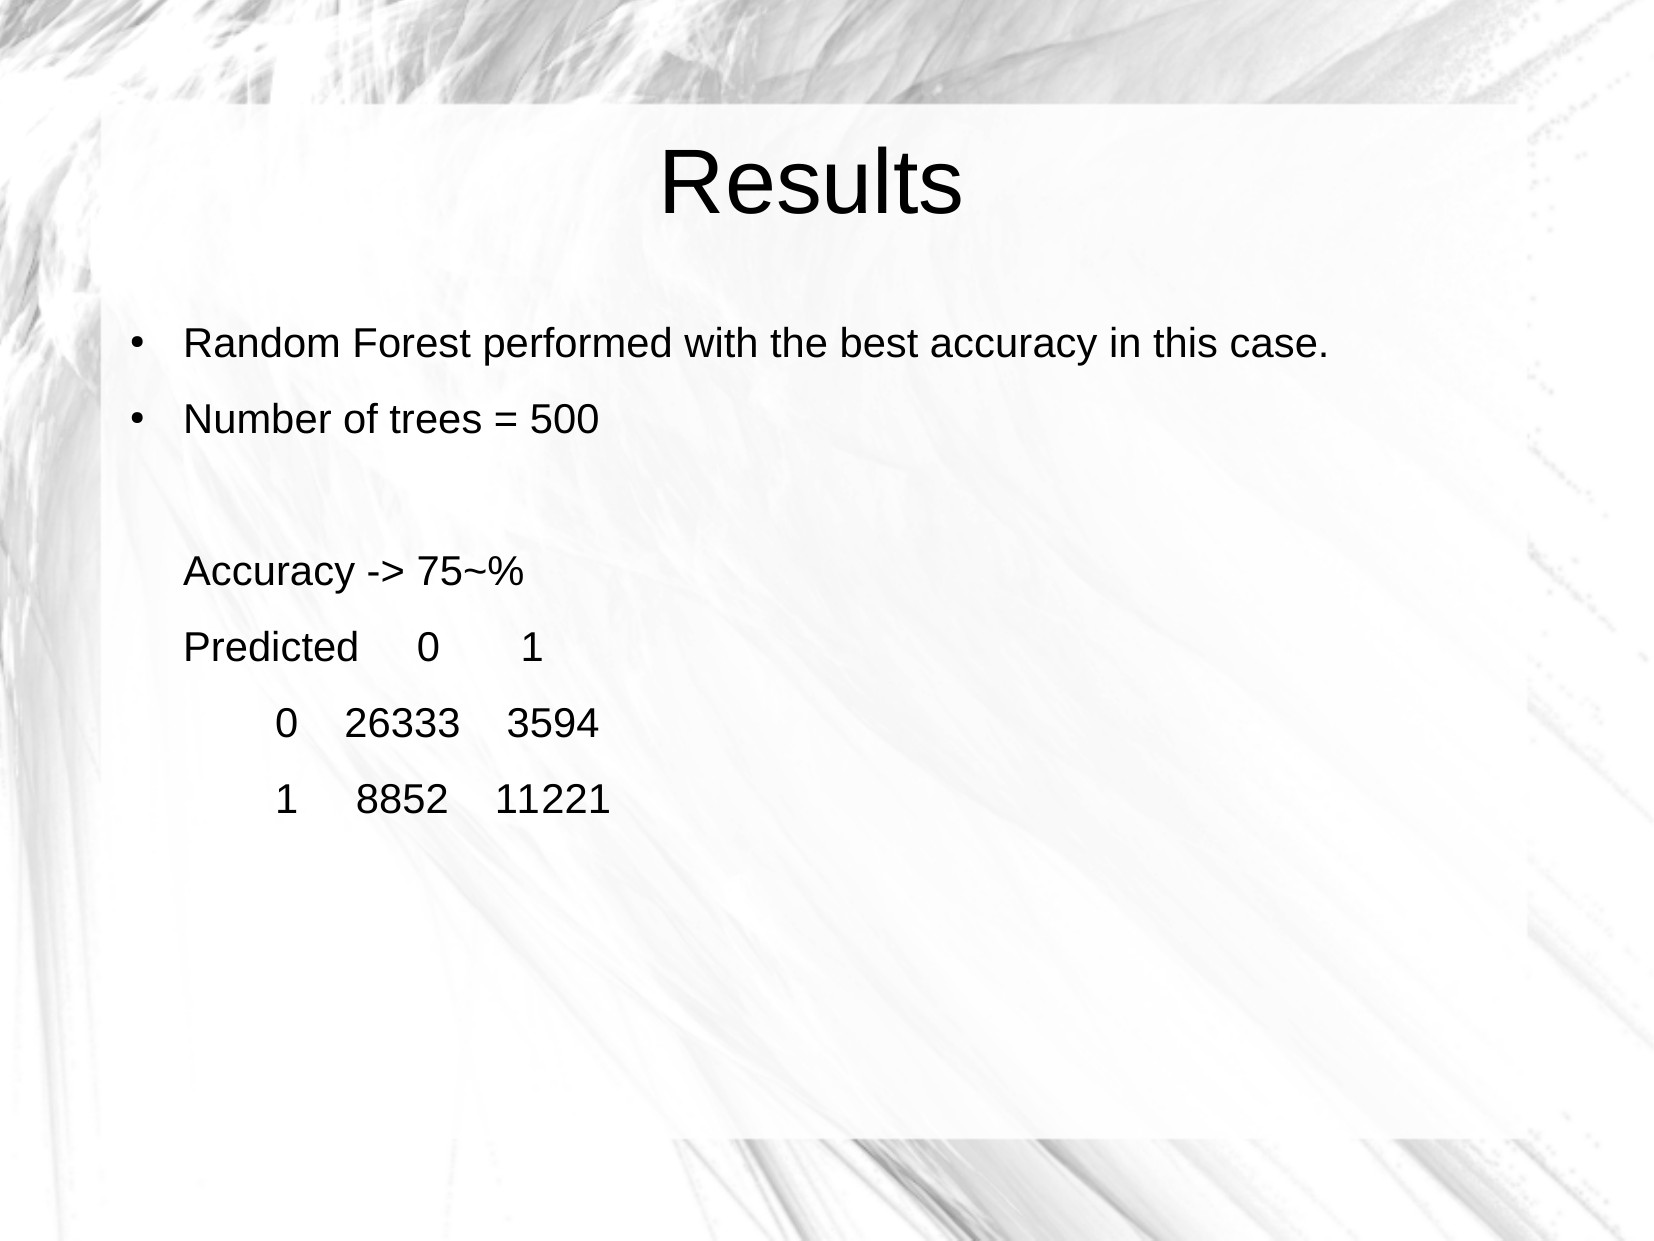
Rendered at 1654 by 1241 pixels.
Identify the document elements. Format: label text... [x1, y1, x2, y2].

picture [0, 0, 1654, 1241]
title Results [118, 97, 1506, 266]
list Random Forest performed with the best accuracy in this case. Number of trees = 500 Accuracy -> 75~% Predicted 0 1 0 26333 3594 1 8852 11221 [112, 319, 1565, 945]
